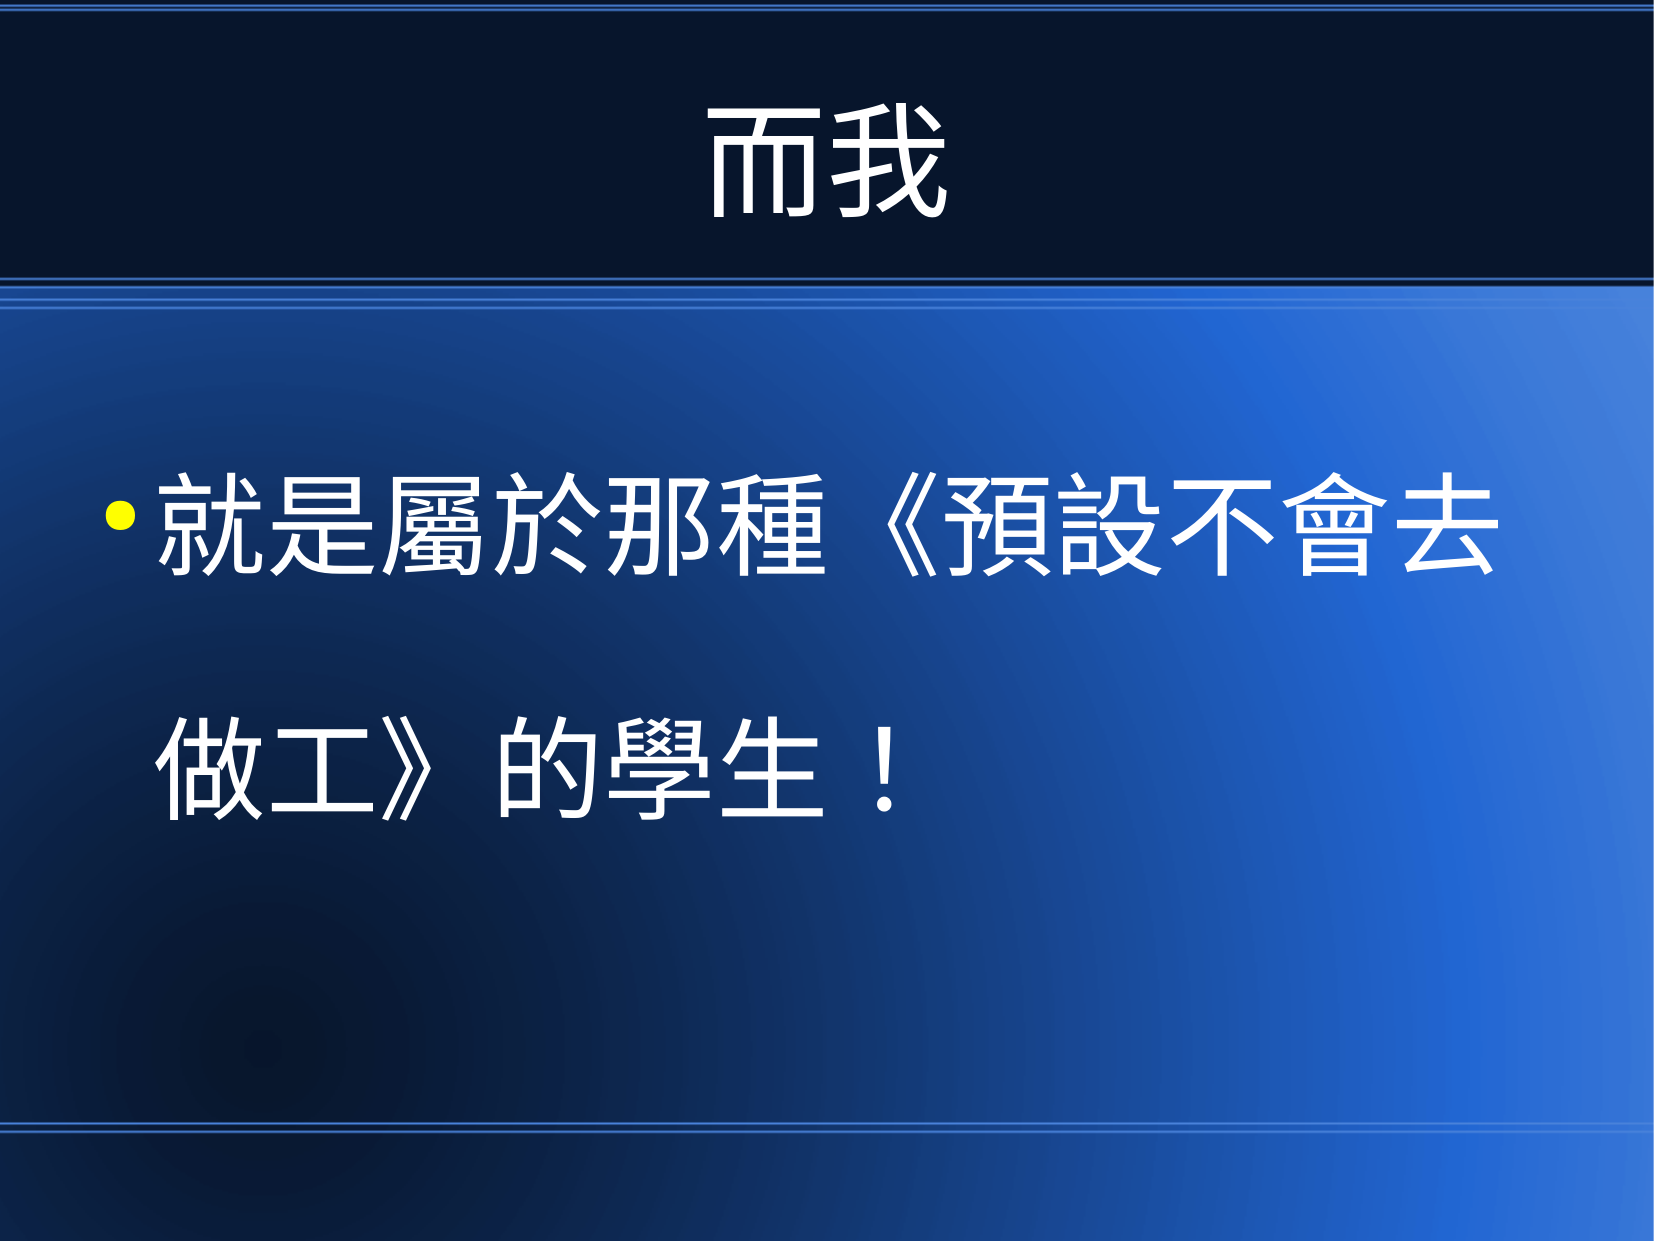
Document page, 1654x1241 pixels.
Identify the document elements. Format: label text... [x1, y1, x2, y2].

list 就是屬於那種《預設不會去做工》的學生！ [82, 355, 1571, 1241]
title 而我 [82, 49, 1571, 257]
picture [0, 0, 1654, 1241]
